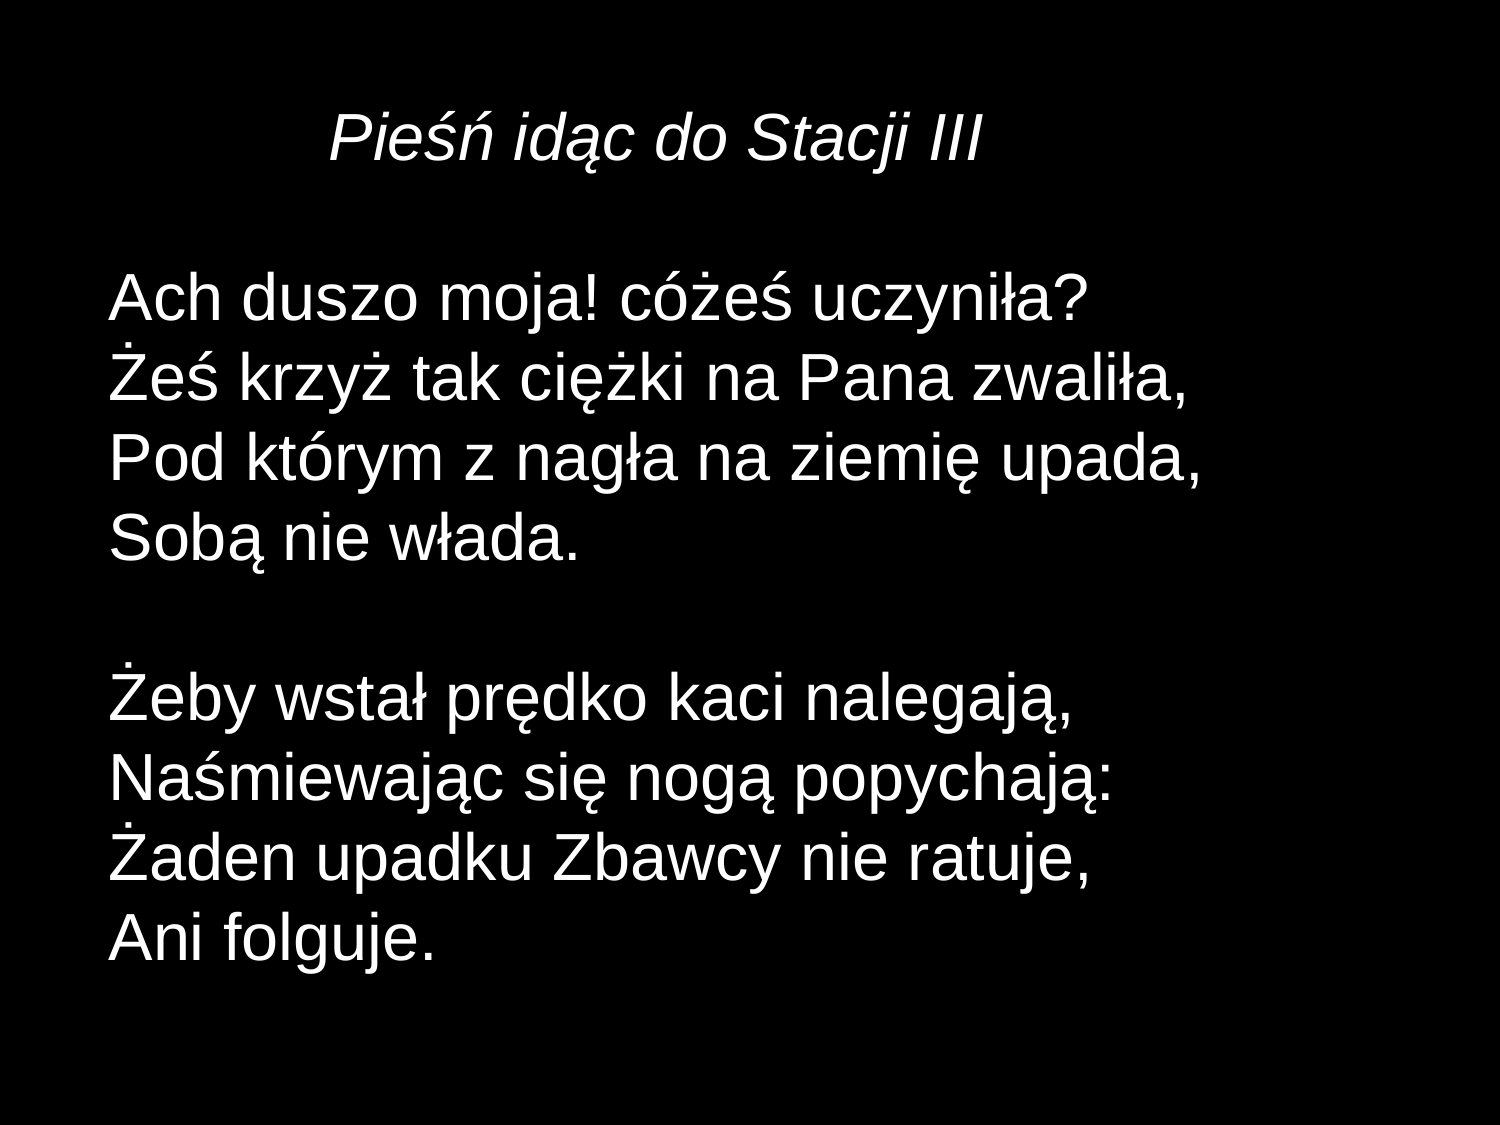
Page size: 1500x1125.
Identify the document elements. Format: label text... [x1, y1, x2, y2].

text_box Pieśń idąc do Stacji III Ach duszo moja! cóżeś uczyniła? Żeś krzyż tak ciężki na Pana zwaliła, Pod którym z nagła na ziemię upada, Sobą nie włada. Żeby wstał prędko kaci nalegają, Naśmiewając się nogą popychają: Żaden upadku Zbawcy nie ratuje, Ani folguje. [93, 86, 1465, 982]
